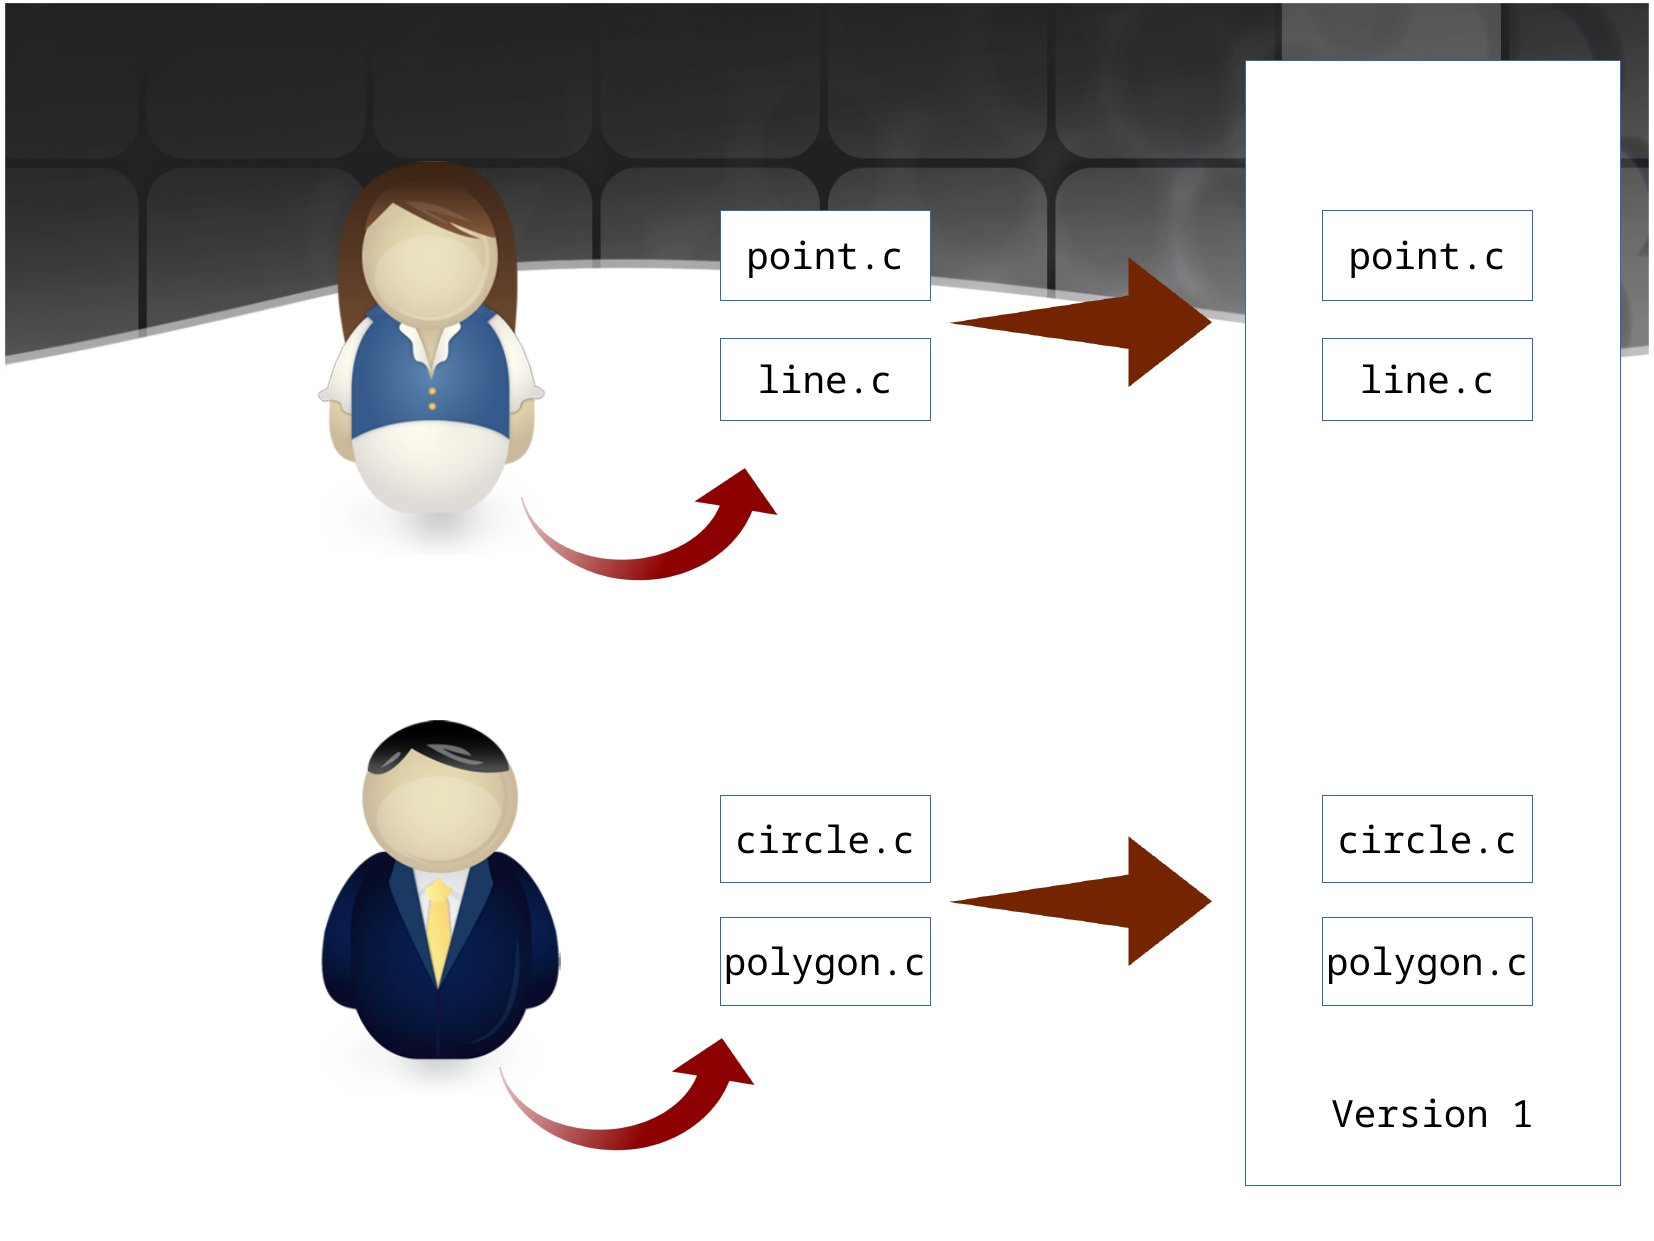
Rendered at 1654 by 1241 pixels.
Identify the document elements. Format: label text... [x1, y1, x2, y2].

text_box point.c [720, 210, 931, 301]
text_box point.c [1322, 210, 1533, 301]
text_box polygon.c [1322, 917, 1533, 1006]
text_box line.c [720, 338, 931, 421]
text_box [1245, 60, 1621, 1186]
picture [0, 0, 1654, 1241]
text_box Version 1 [1275, 1080, 1591, 1139]
text_box polygon.c [720, 917, 931, 1006]
text_box line.c [1322, 338, 1533, 421]
text_box circle.c [720, 795, 931, 883]
text_box circle.c [1322, 795, 1533, 883]
